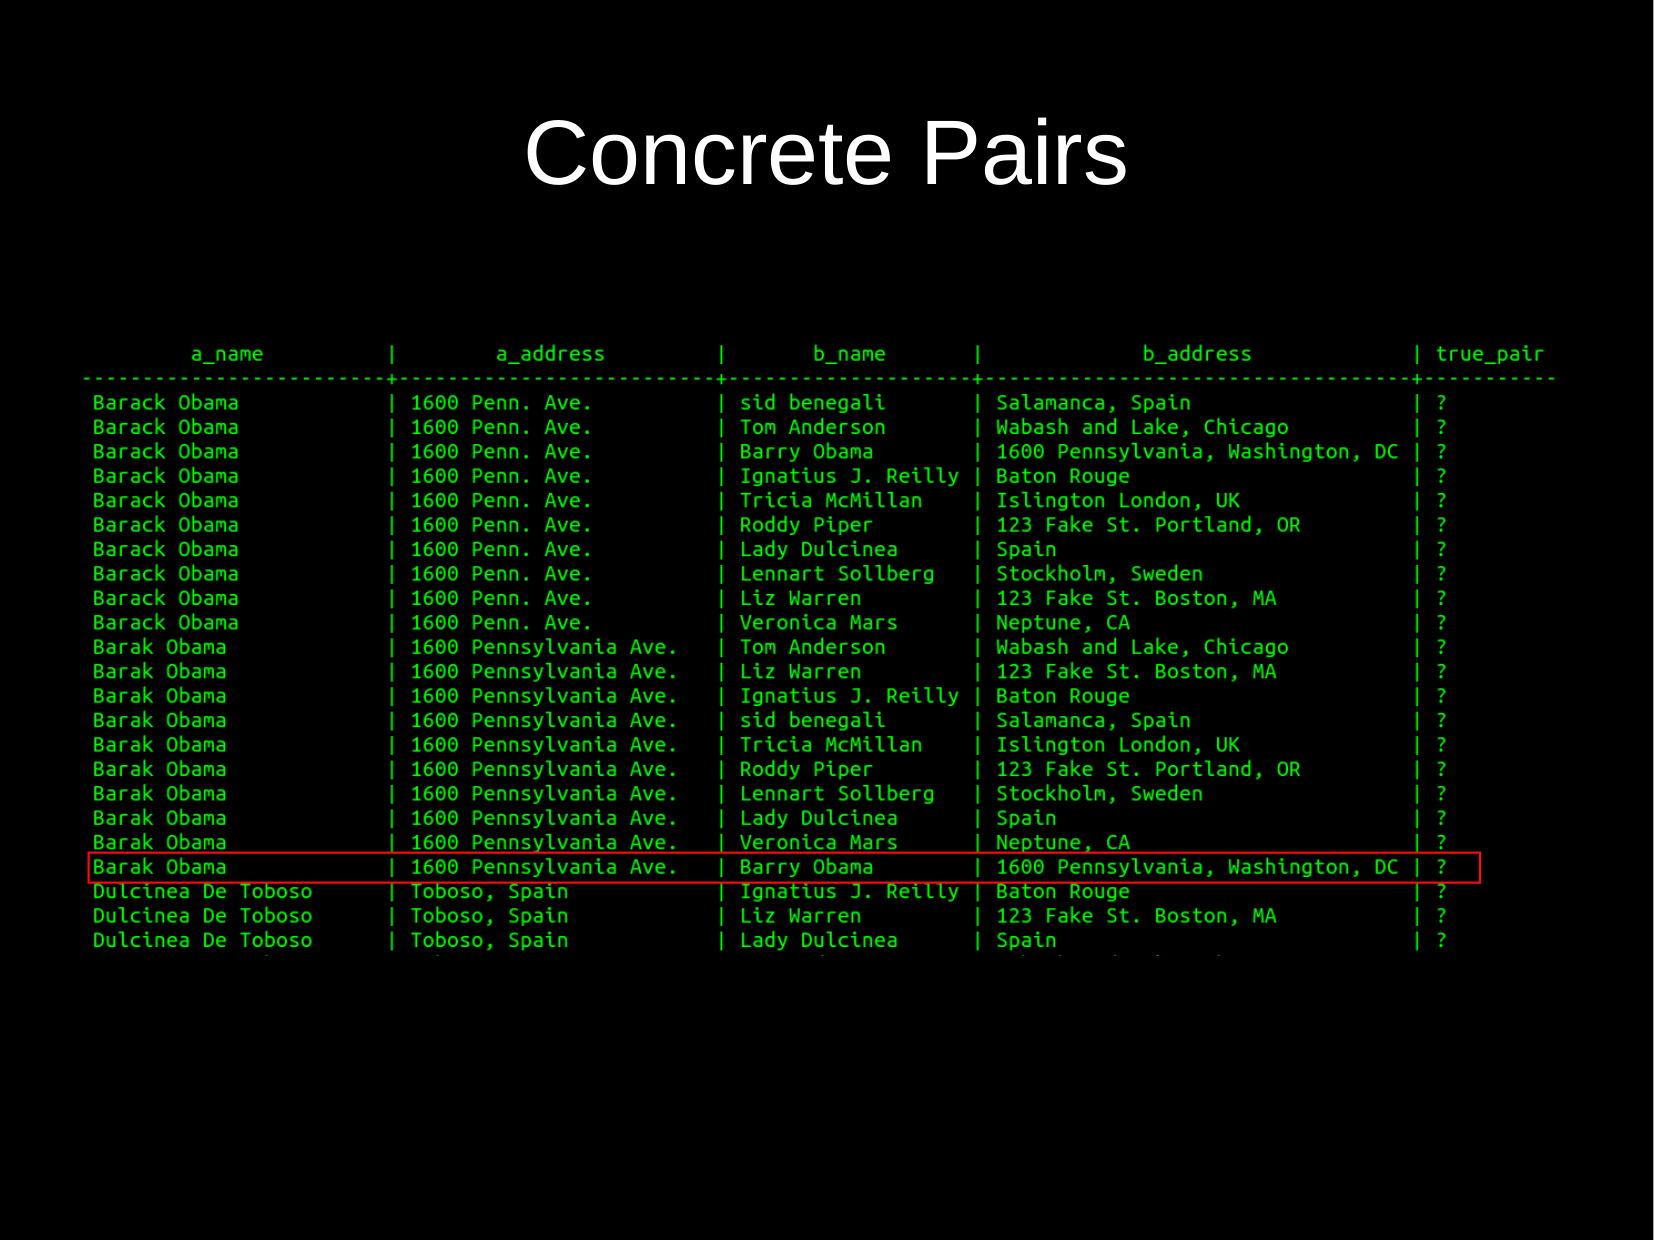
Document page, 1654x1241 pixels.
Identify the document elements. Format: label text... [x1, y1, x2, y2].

title Concrete Pairs [82, 49, 1571, 257]
picture [82, 343, 1571, 956]
